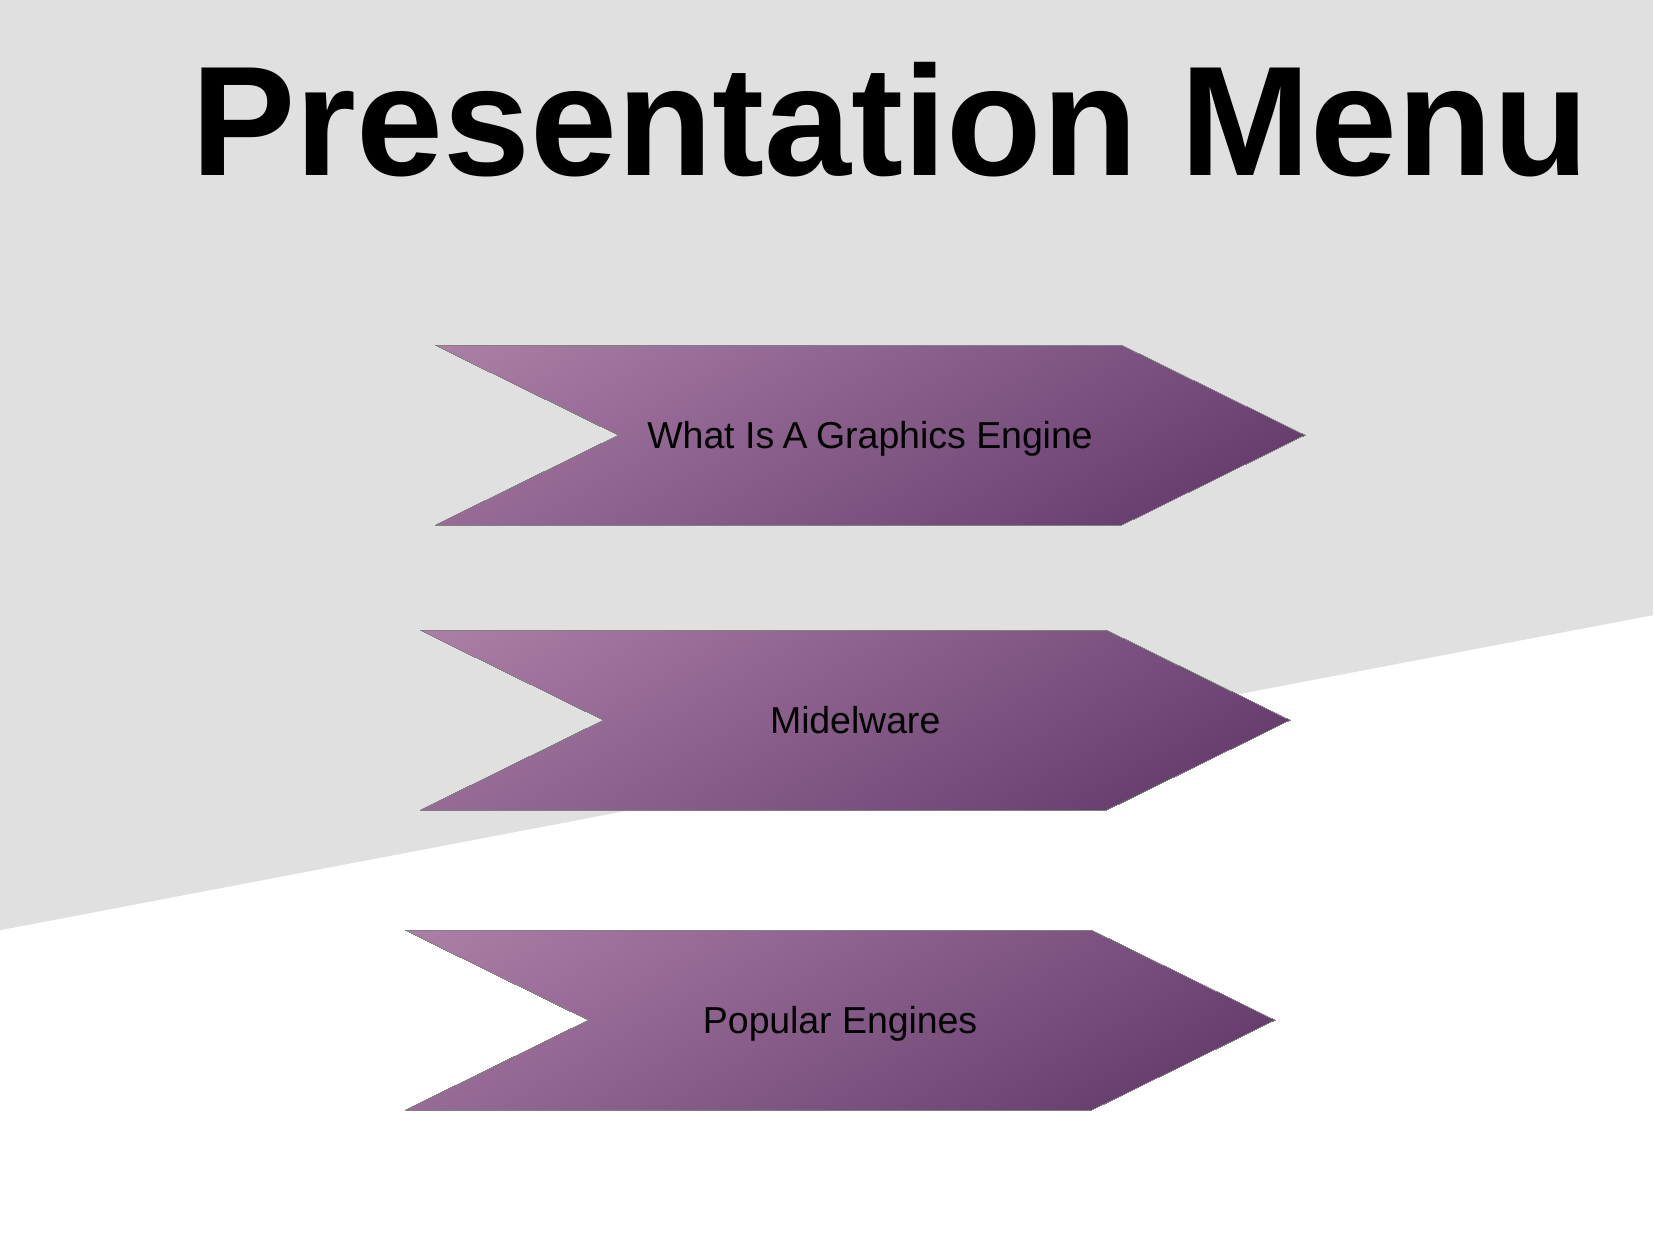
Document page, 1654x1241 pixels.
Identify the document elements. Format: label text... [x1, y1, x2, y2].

text_box What is a Graphics Engine [435, 345, 1306, 526]
text_box Popular Engines [405, 930, 1276, 1111]
title Presentation Menu [147, 17, 1636, 226]
text_box Midelware [420, 630, 1291, 811]
